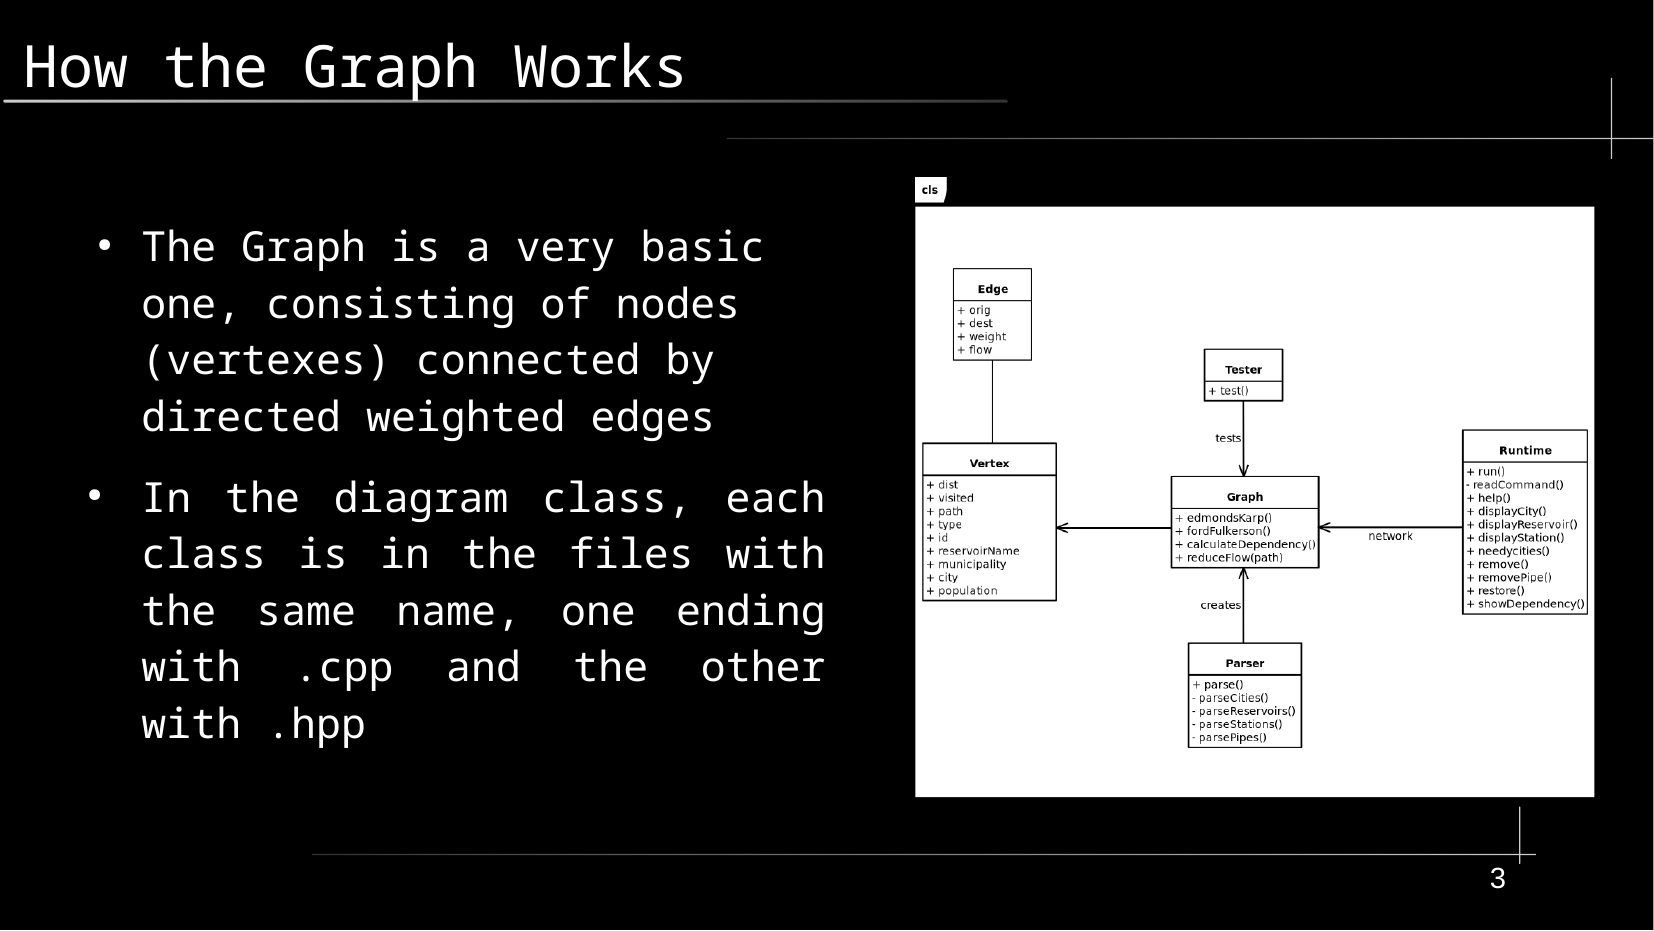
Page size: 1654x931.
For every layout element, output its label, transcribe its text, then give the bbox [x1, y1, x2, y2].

list The Graph is a very basic one, consisting of nodes (vertexes) connected by directed weighted edges In the diagram class, each class is in the files with the same name, one ending with .cpp and the other with .hpp [82, 217, 827, 758]
text_box [915, 755, 1595, 798]
picture [915, 177, 1595, 755]
title How the Graph Works [23, 11, 1589, 119]
